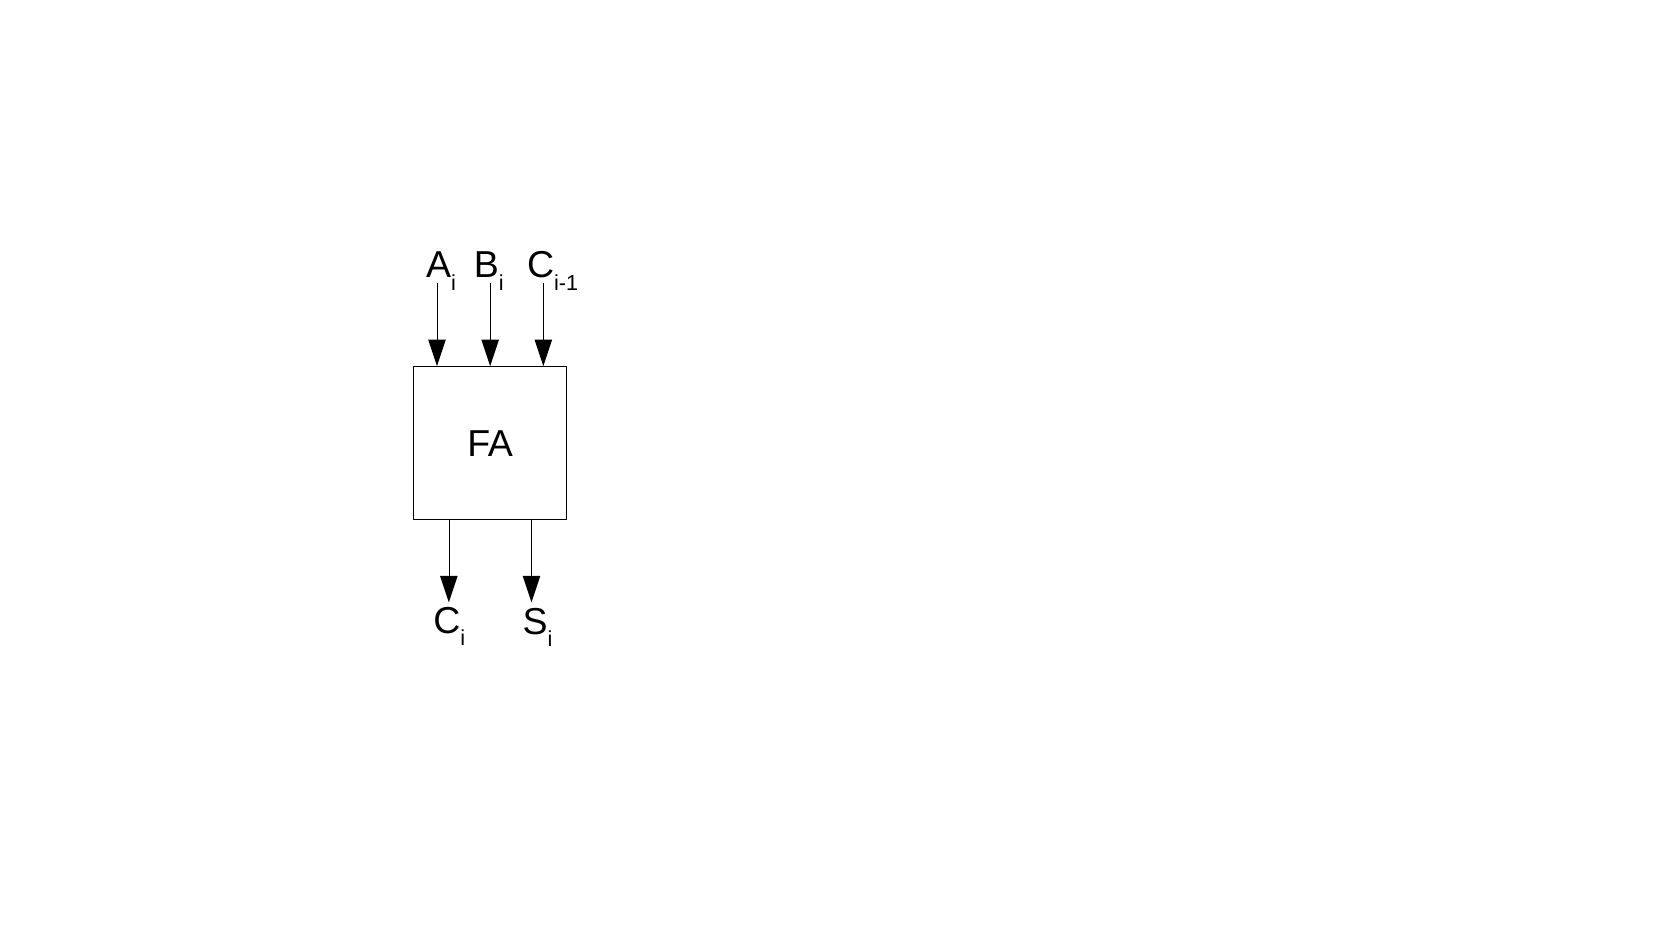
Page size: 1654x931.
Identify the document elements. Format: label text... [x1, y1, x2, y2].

text_box FA [413, 366, 567, 520]
text_box Ci-1 [512, 236, 593, 303]
text_box Ai [411, 236, 459, 303]
text_box Ci [418, 592, 485, 700]
text_box Si [507, 592, 568, 659]
text_box Bi [459, 236, 512, 303]
